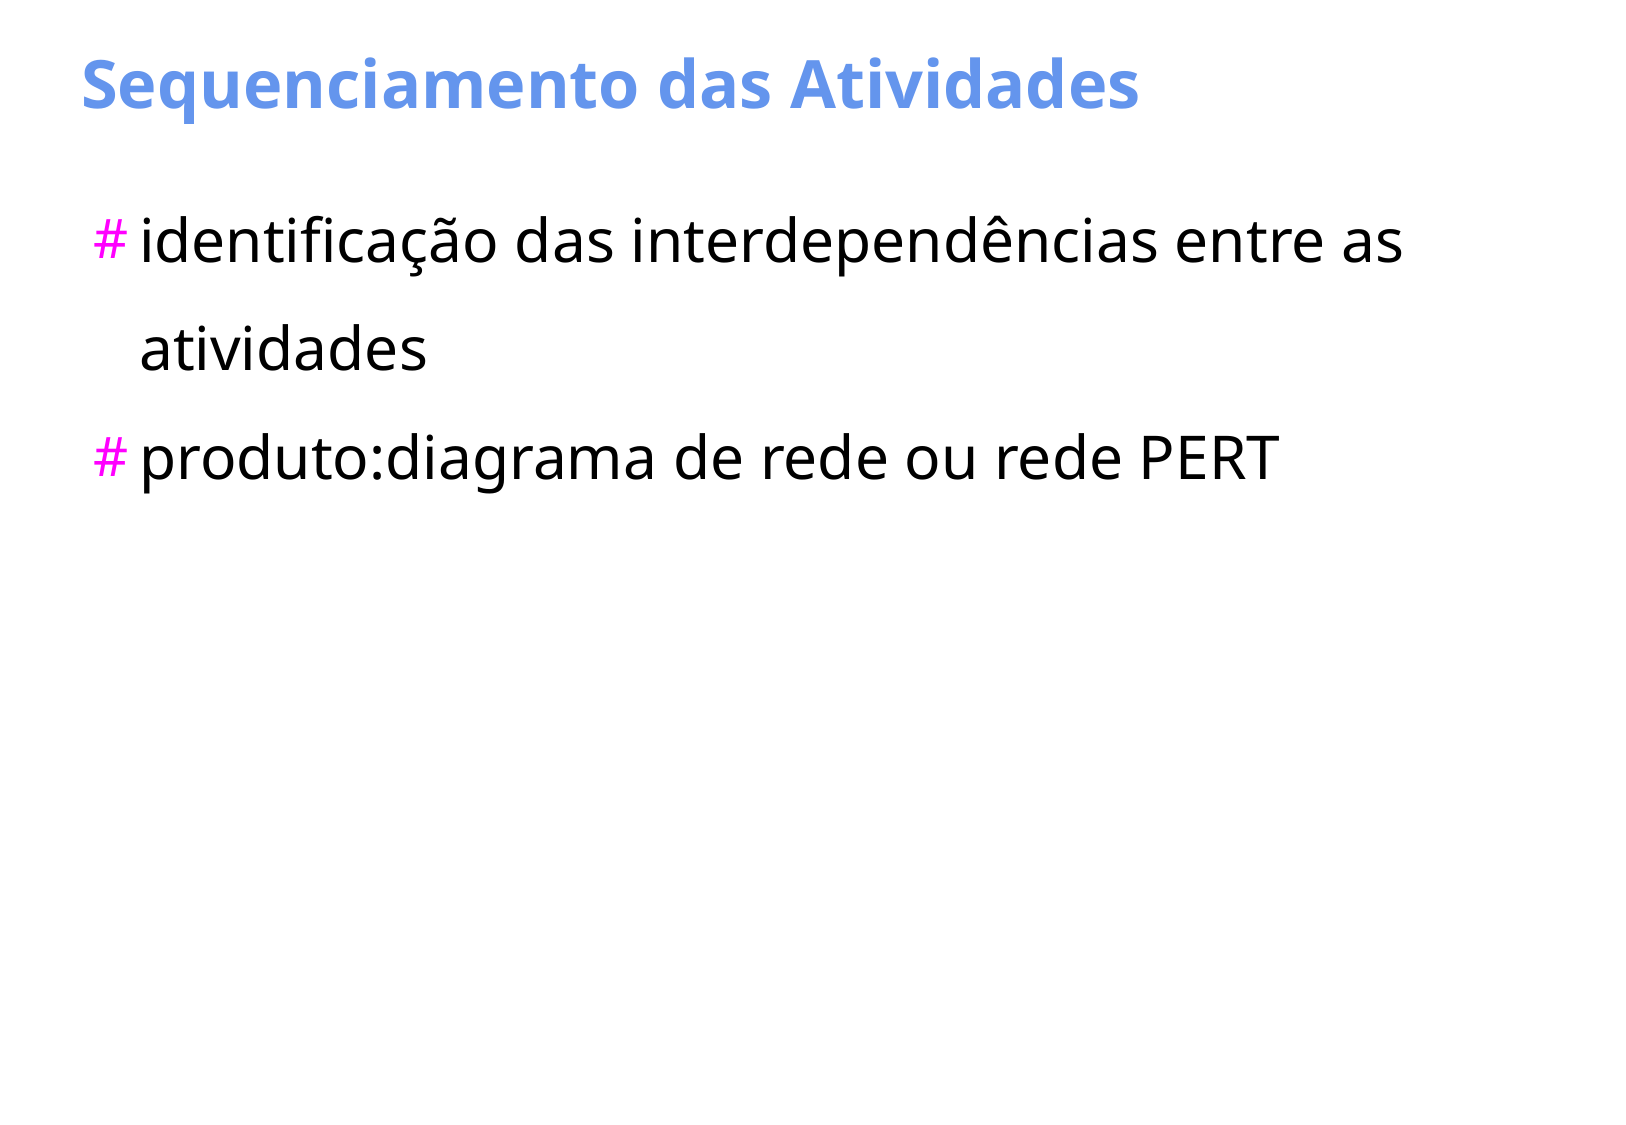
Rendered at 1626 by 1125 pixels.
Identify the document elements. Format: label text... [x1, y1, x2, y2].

list identificação das interdependências entre as atividades produto:diagrama de rede ou rede PERT [81, 165, 1544, 1016]
title Sequenciamento das Atividades [81, 41, 1544, 122]
